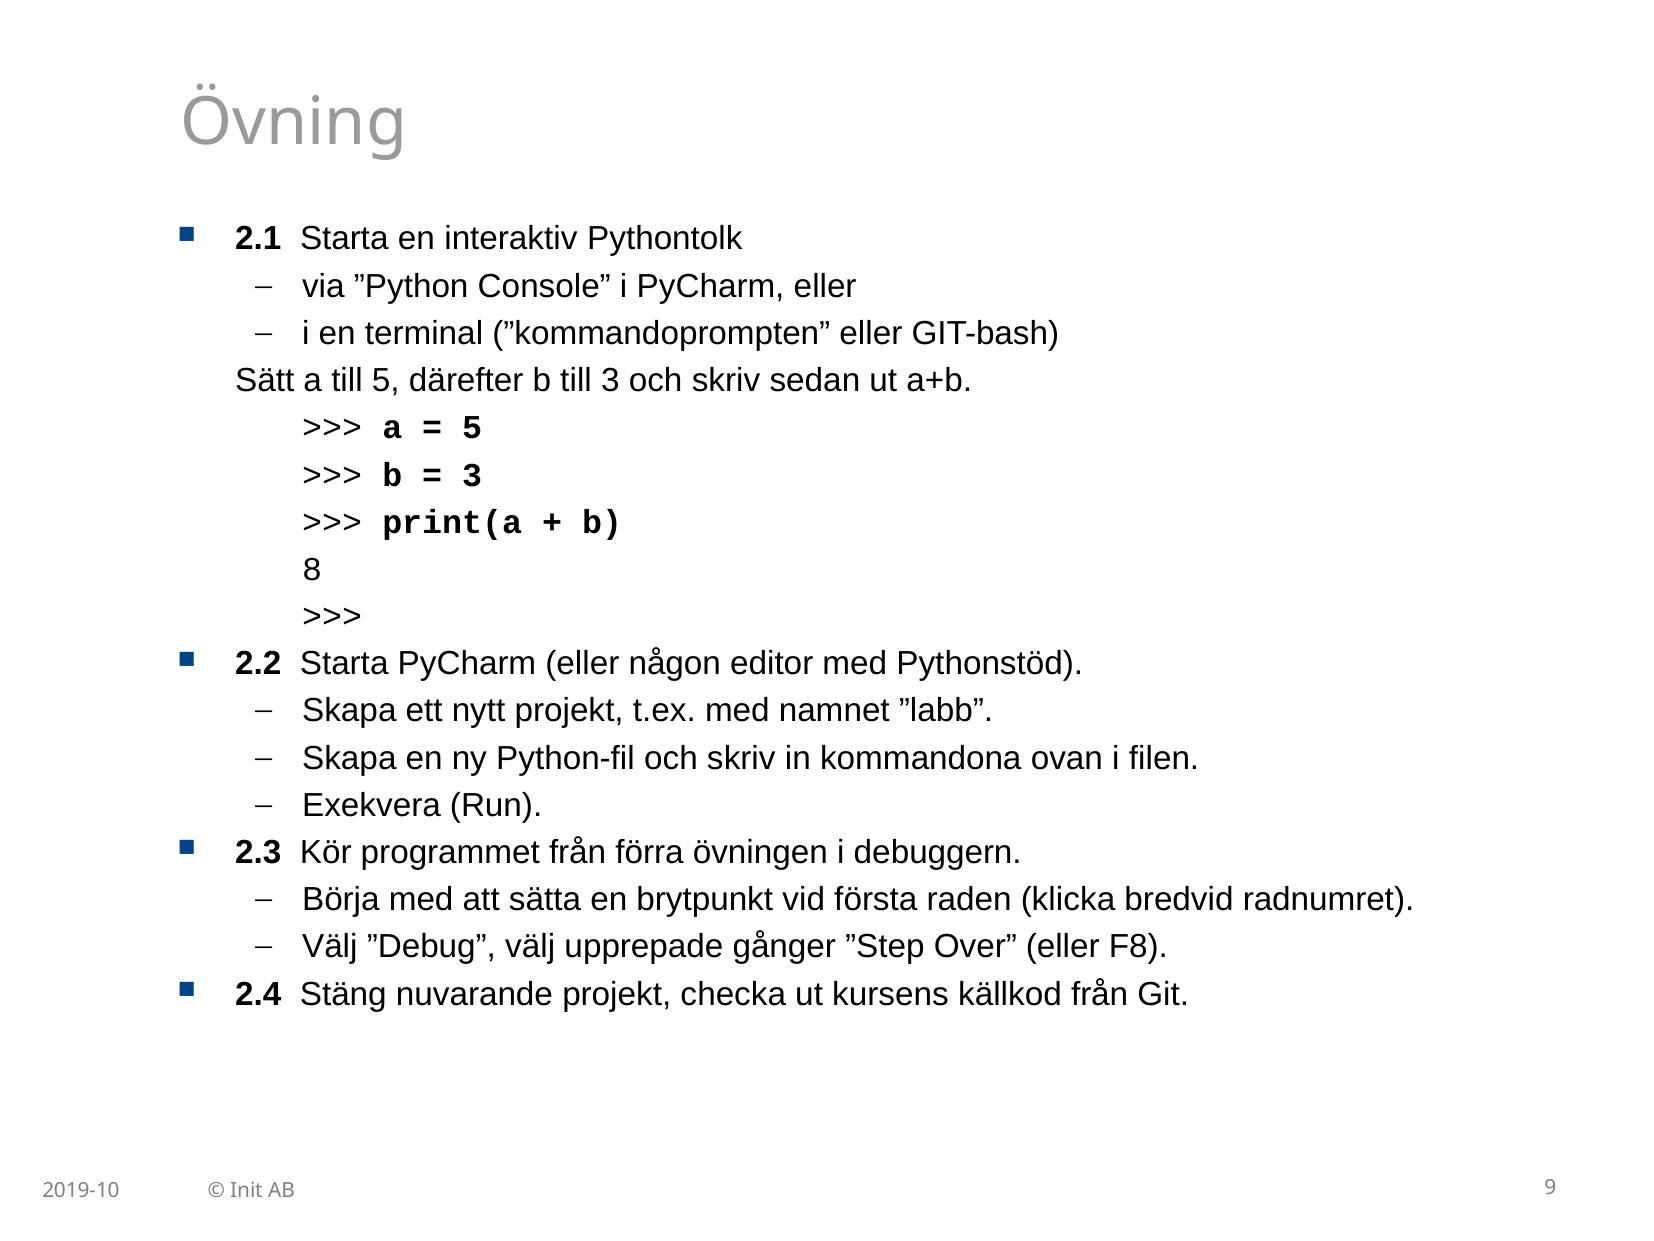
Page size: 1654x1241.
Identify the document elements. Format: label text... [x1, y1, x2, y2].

text_box 2019-10 [27, 1143, 166, 1210]
text_box Övning [165, 0, 1489, 166]
text_box 2.1 Starta en interaktiv Pythontolk via ”Python Console” i PyCharm, eller i en terminal (”kommandoprompten” eller GIT-bash) Sätt a till 5, därefter b till 3 och skriv sedan ut a+b. >>> a = 5 >>> b = 3 >>> print(a + b) 8 >>> 2.2 Starta PyCharm (eller någon editor med Pythonstöd). Skapa ett nytt projekt, t.ex. med namnet ”labb”. Skapa en ny Python-fil och skriv in kommandona ovan i filen. Exekvera (Run). 2.3 Kör programmet från förra övningen i debuggern. Börja med att sätta en brytpunkt vid första raden (klicka bredvid radnumret). Välj ”Debug”, välj upprepade gånger ”Step Over” (eller F8). 2.4 Stäng nuvarande projekt, checka ut kursens källkod från Git. [165, 209, 1489, 1062]
text_box © Init AB [192, 1143, 1461, 1210]
text_box <nummer> [1488, 1143, 1571, 1210]
